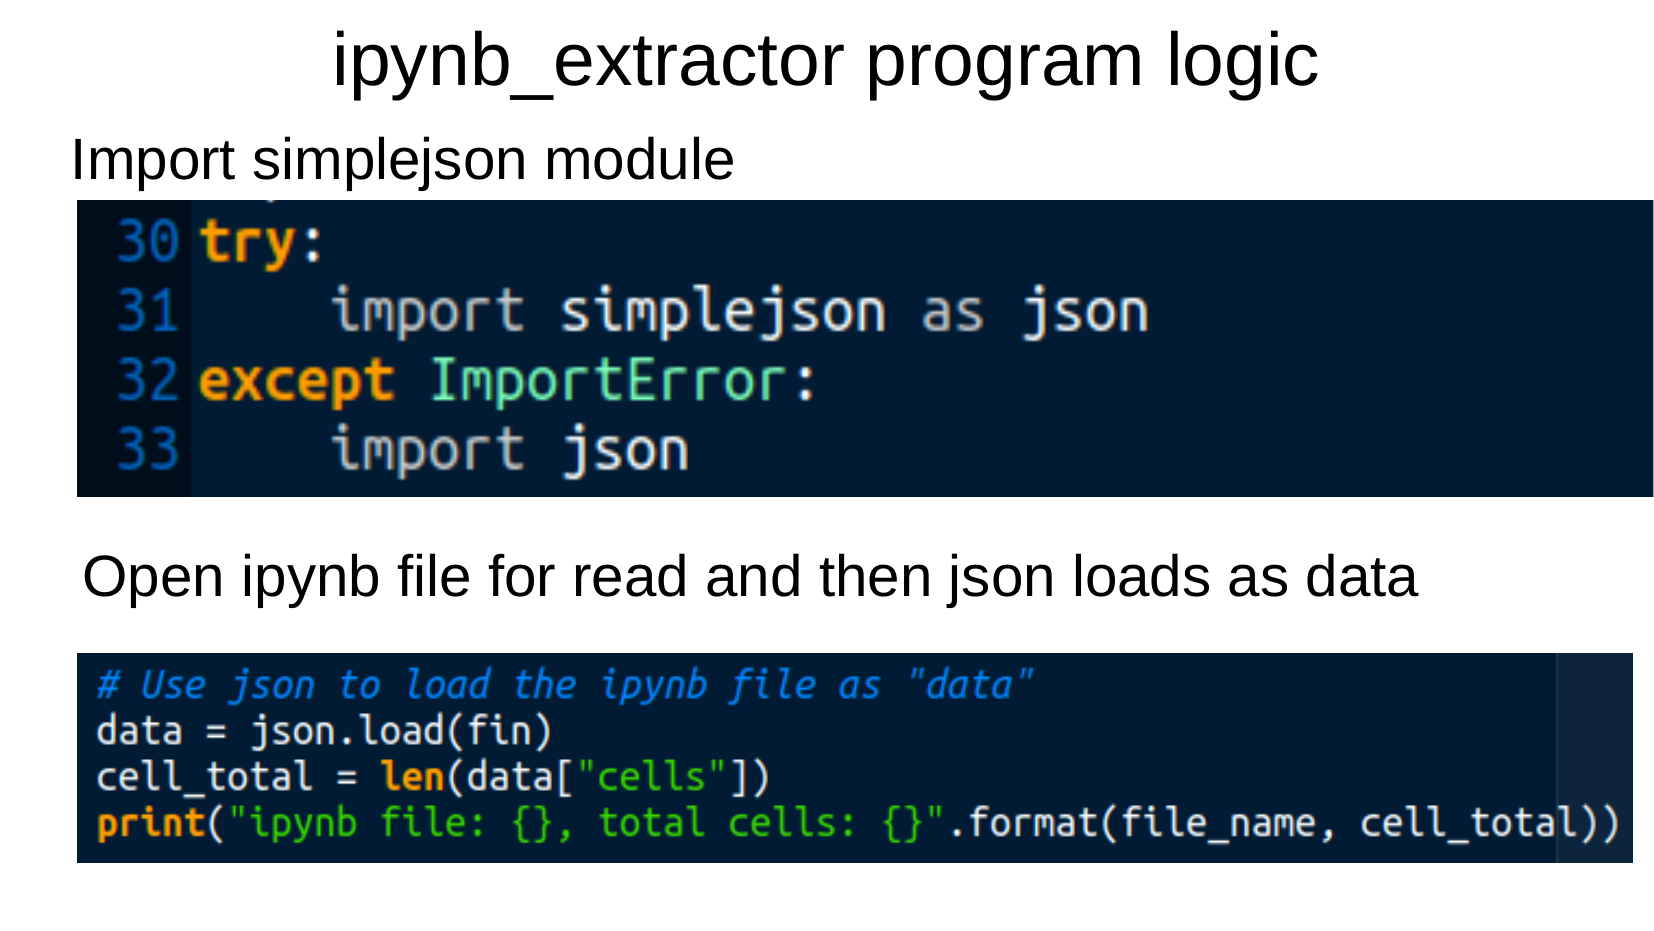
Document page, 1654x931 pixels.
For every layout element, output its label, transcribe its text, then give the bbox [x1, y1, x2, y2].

title ipynb_extractor program logic [82, 13, 1571, 107]
subtitle Open ipynb file for read and then json loads as data [82, 531, 1571, 621]
picture [77, 200, 1654, 497]
picture [77, 653, 1633, 863]
text_box Import simplejson module [70, 118, 1560, 201]
